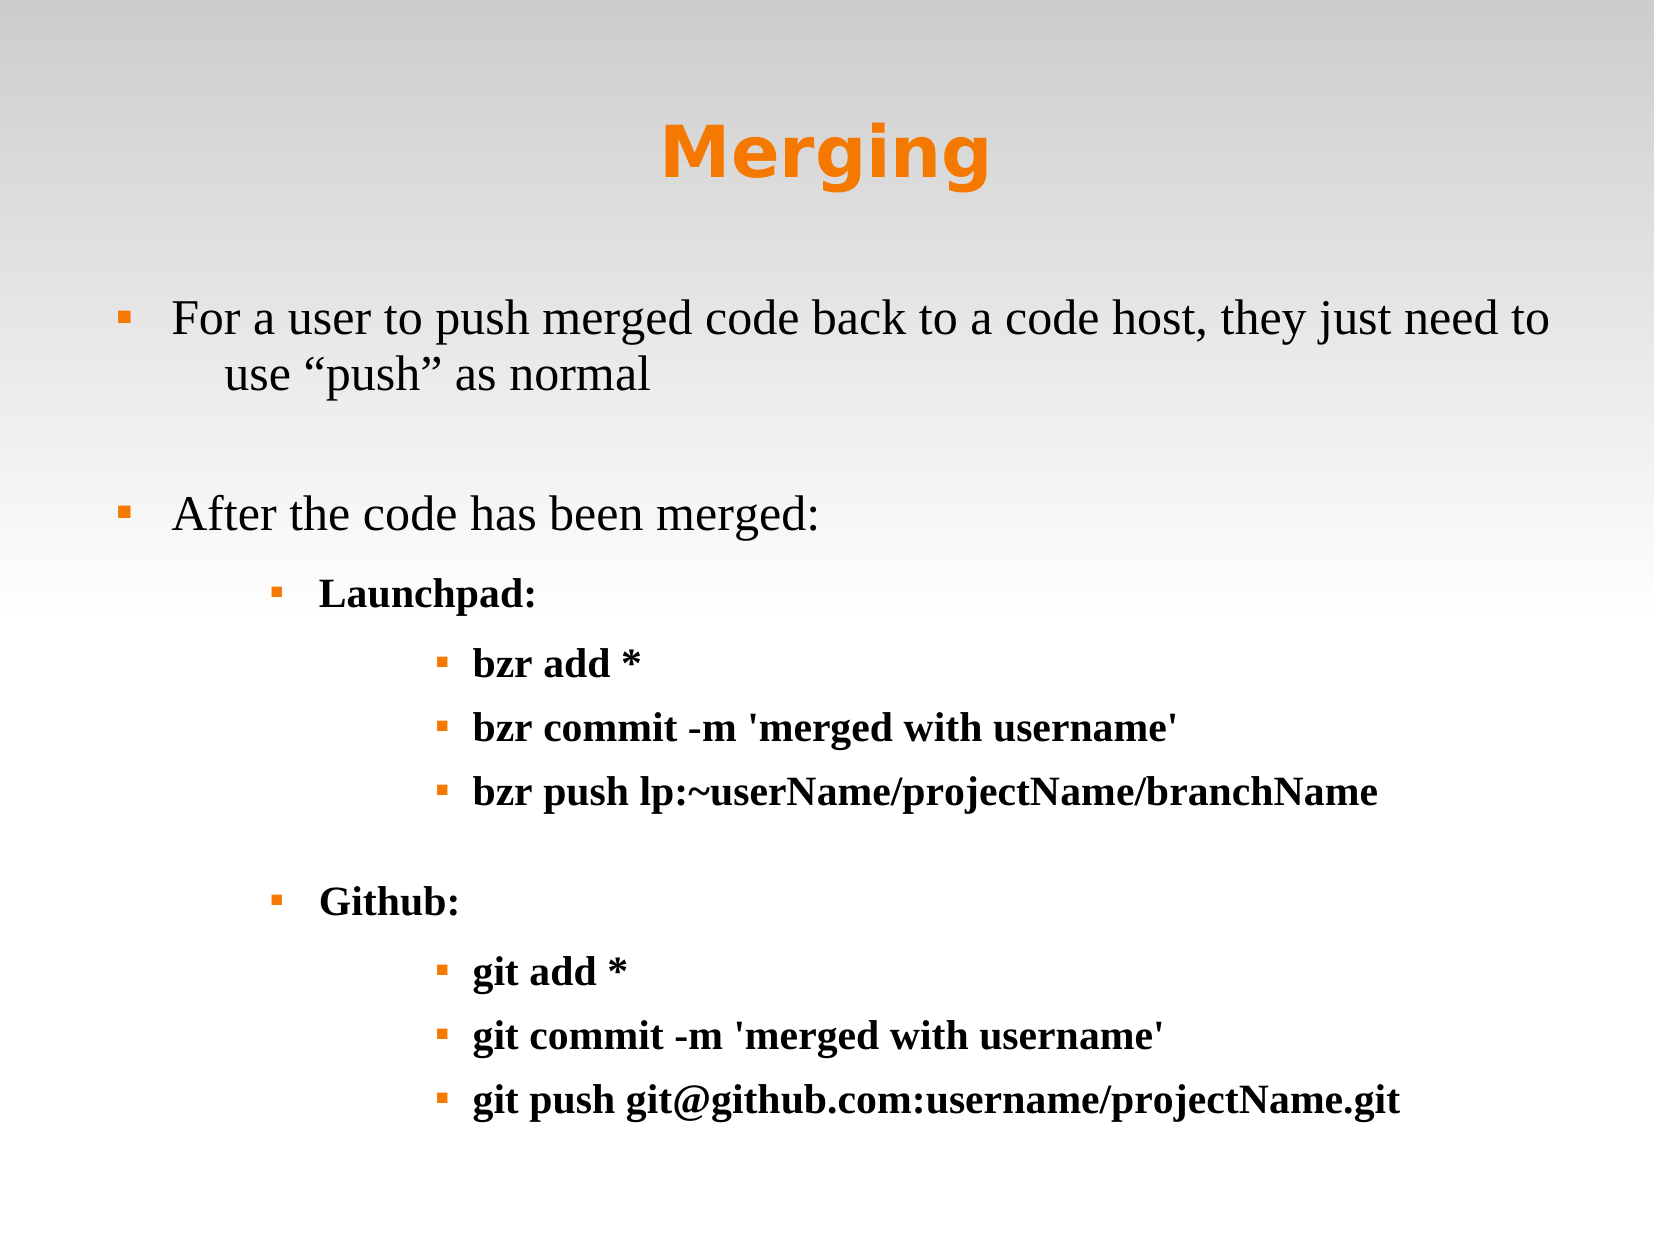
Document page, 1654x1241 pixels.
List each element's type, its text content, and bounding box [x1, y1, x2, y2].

list For a user to push merged code back to a code host, they just need to use “push” as normal After the code has been merged: Launchpad: bzr add * bzr commit -m 'merged with username' bzr push lp:~userName/projectName/branchName Github: git add * git commit -m 'merged with username' git push git@github.com:username/projectName.git [82, 290, 1571, 1218]
title Merging [82, 49, 1571, 257]
